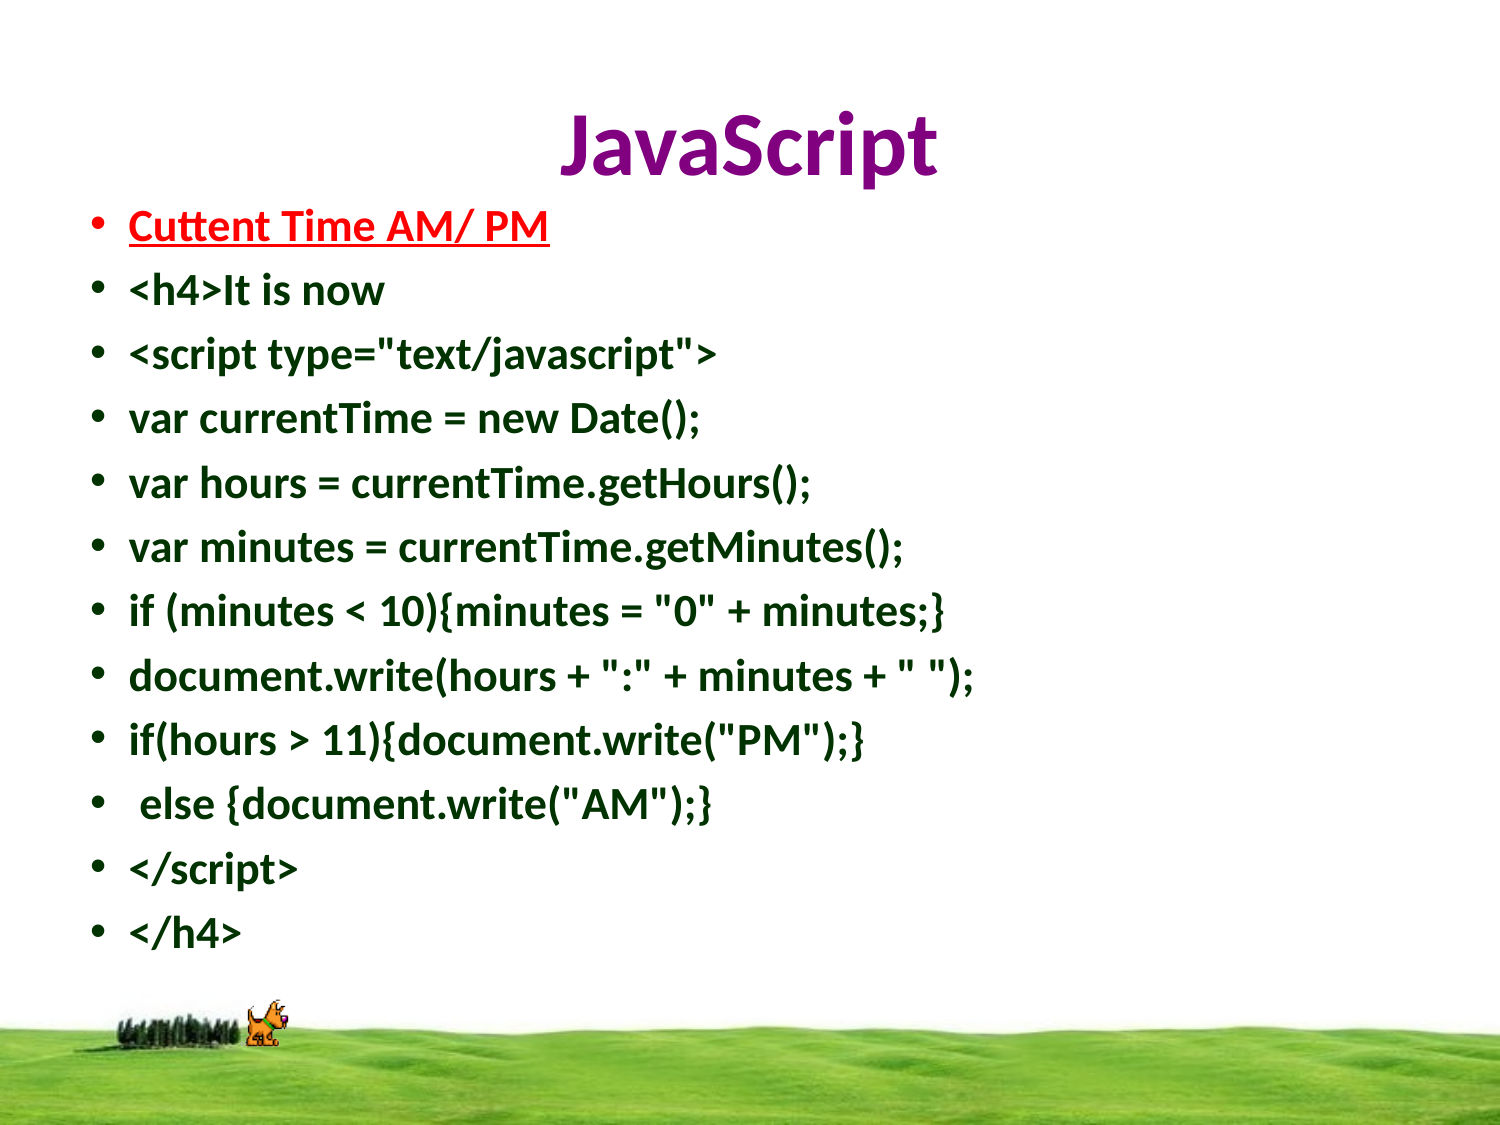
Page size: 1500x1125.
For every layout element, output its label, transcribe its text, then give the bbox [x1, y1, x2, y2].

picture [0, 995, 1500, 1125]
list Cuttent Time AM/ PM <h4>It is now <script type="text/javascript"> var currentTime = new Date(); var hours = currentTime.getHours(); var minutes = currentTime.getMinutes(); if (minutes < 10){minutes = "0" + minutes;} document.write(hours + ":" + minutes + " "); if(hours > 11){document.write("PM");} else {document.write("AM");} </script> </h4> [75, 187, 1338, 975]
title JavaScript [75, 45, 1425, 233]
